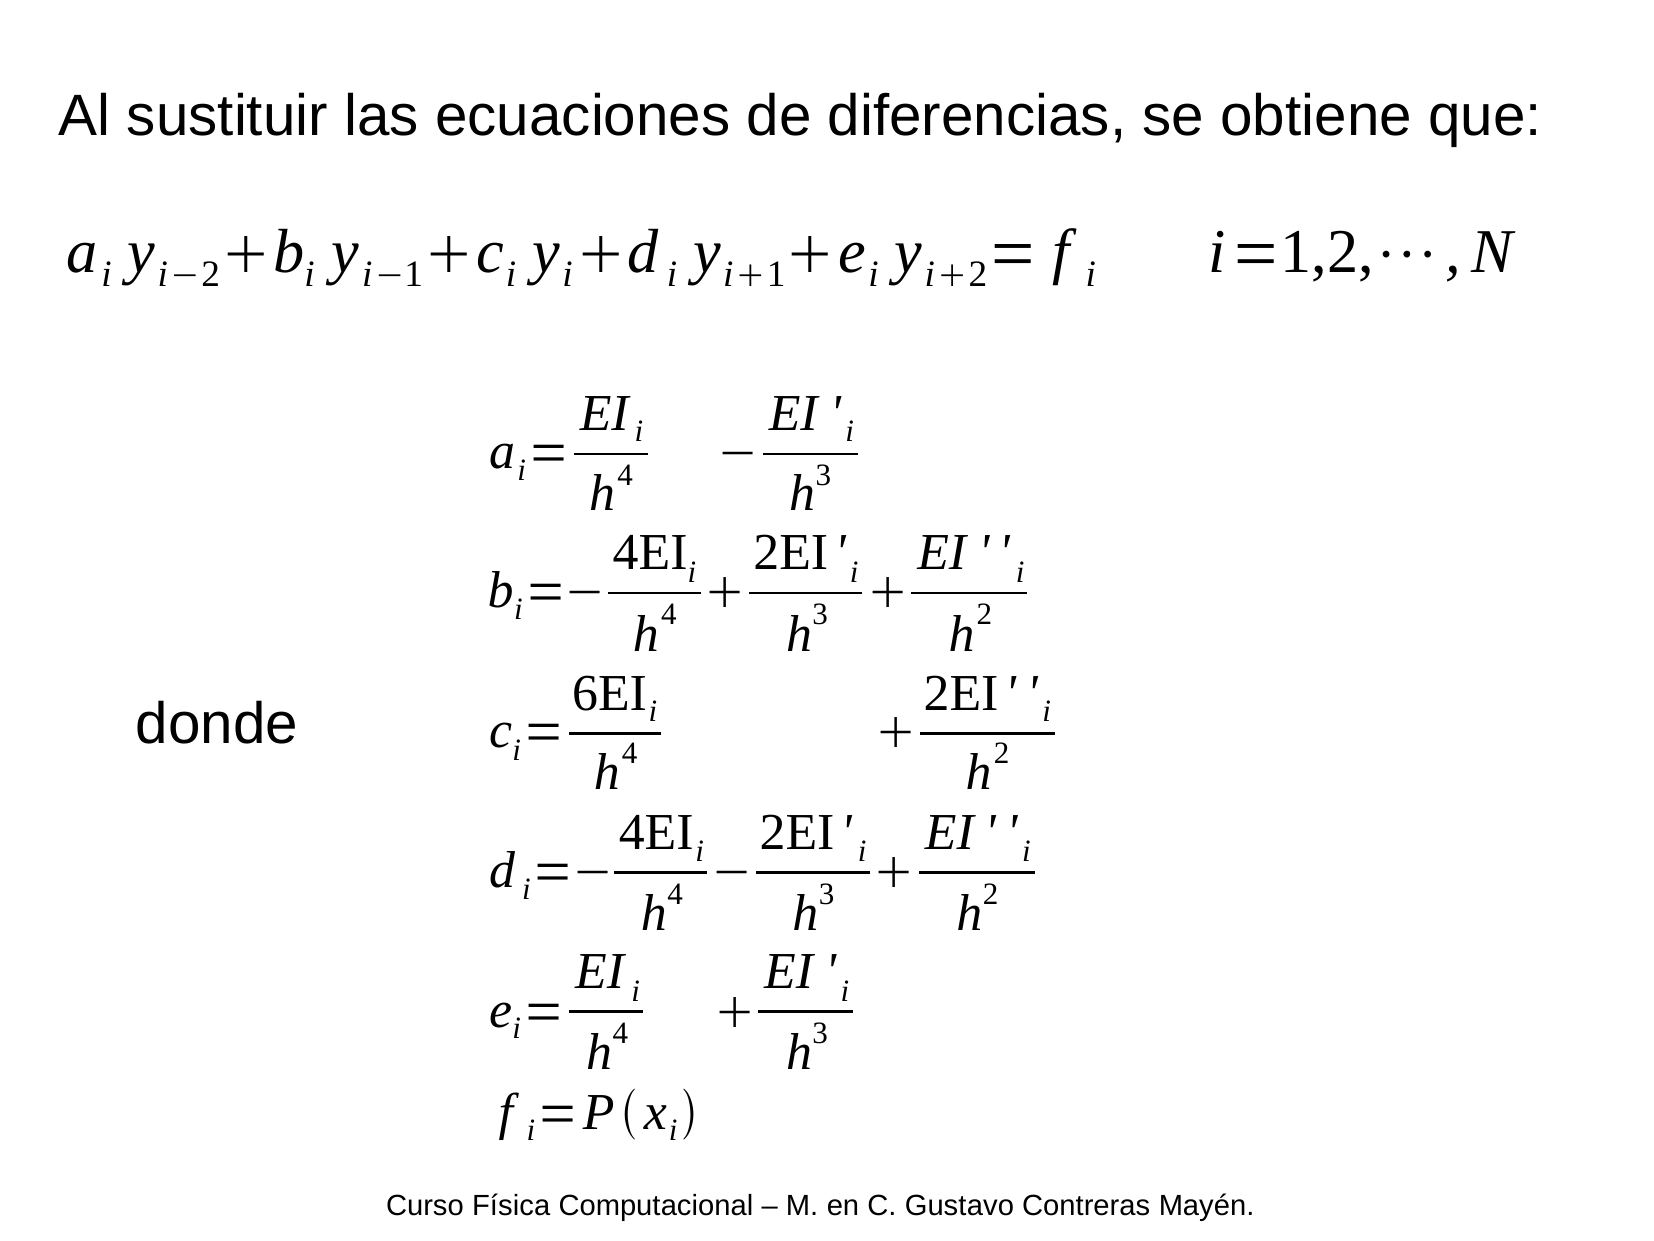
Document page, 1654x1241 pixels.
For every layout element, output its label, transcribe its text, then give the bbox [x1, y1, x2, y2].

subtitle Al sustituir las ecuaciones de diferencias, se obtiene que: [59, 53, 1548, 178]
chart [59, 215, 1520, 296]
text_box donde [135, 649, 481, 798]
chart [481, 383, 1063, 1148]
